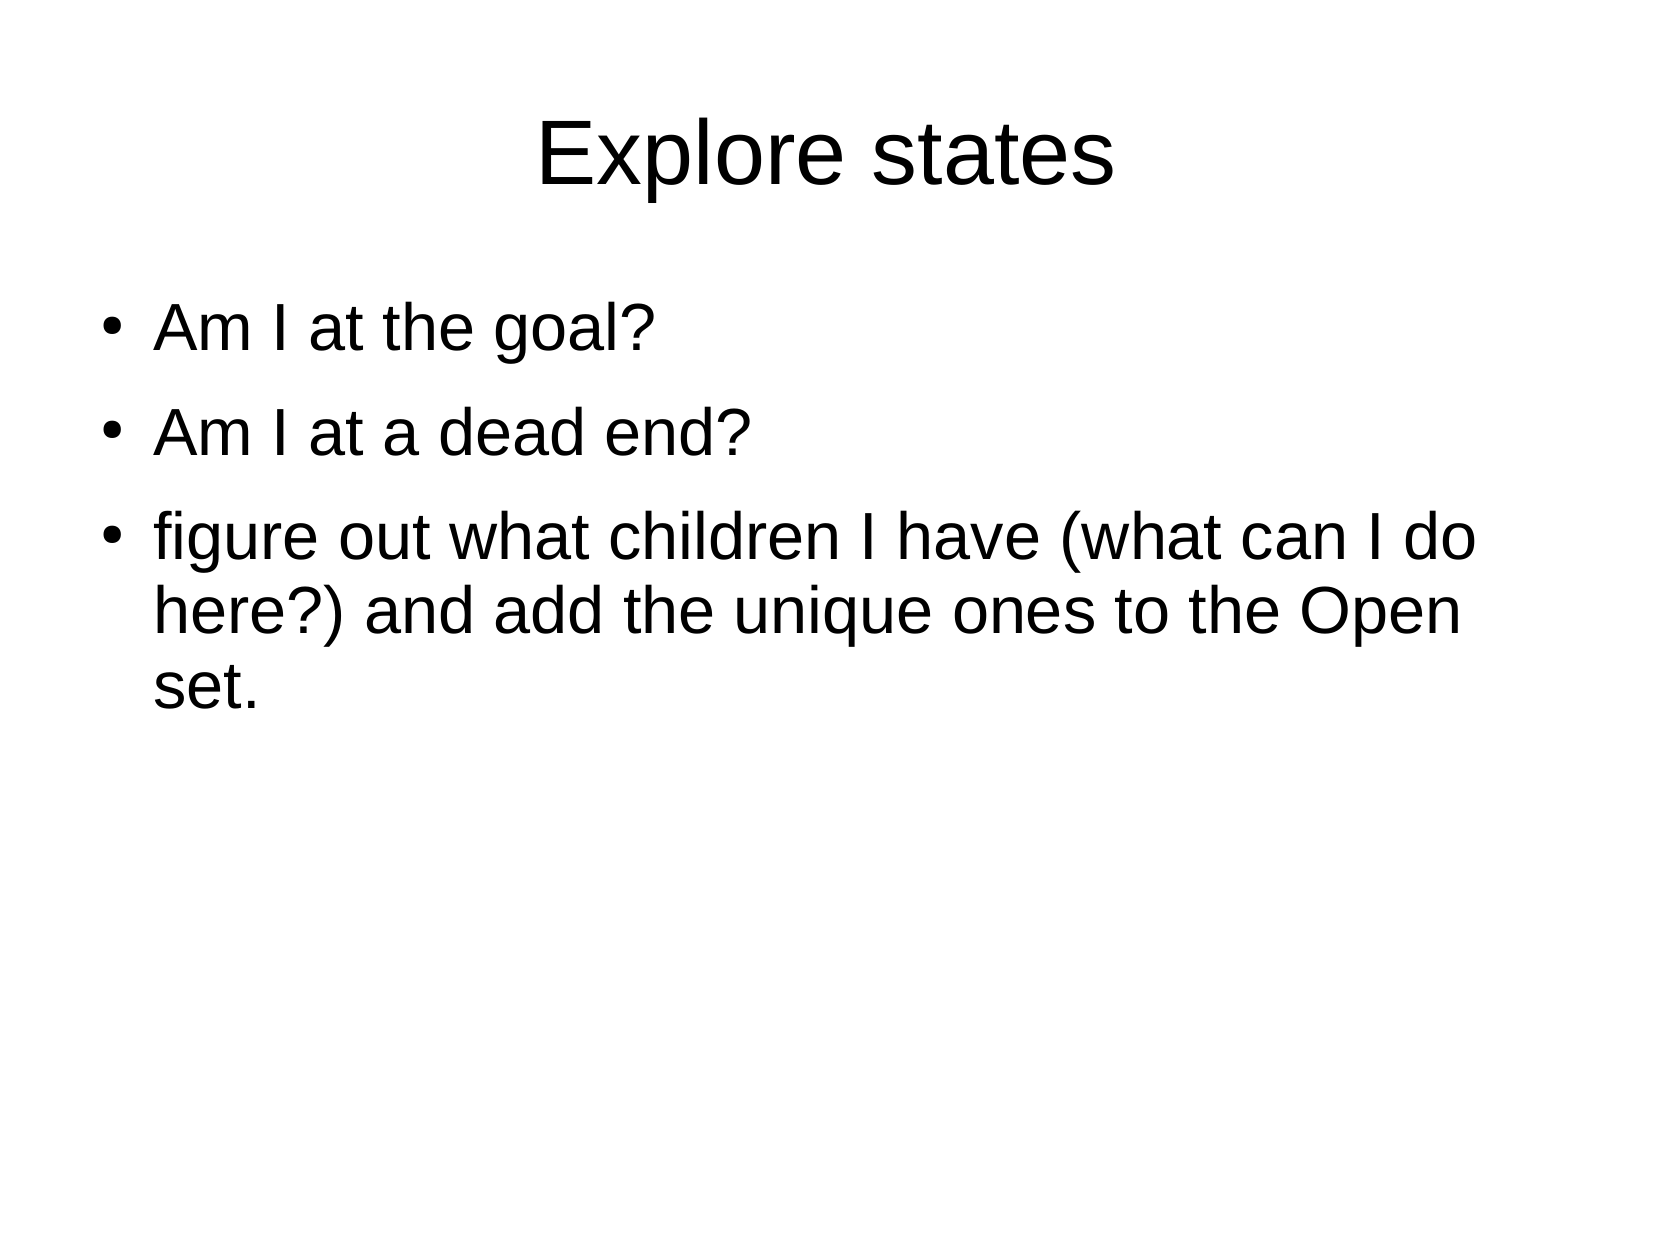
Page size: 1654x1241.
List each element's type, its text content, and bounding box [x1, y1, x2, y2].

title Explore states [82, 49, 1571, 257]
list Am I at the goal? Am I at a dead end? figure out what children I have (what can I do here?) and add the unique ones to the Open set. [82, 290, 1571, 1010]
